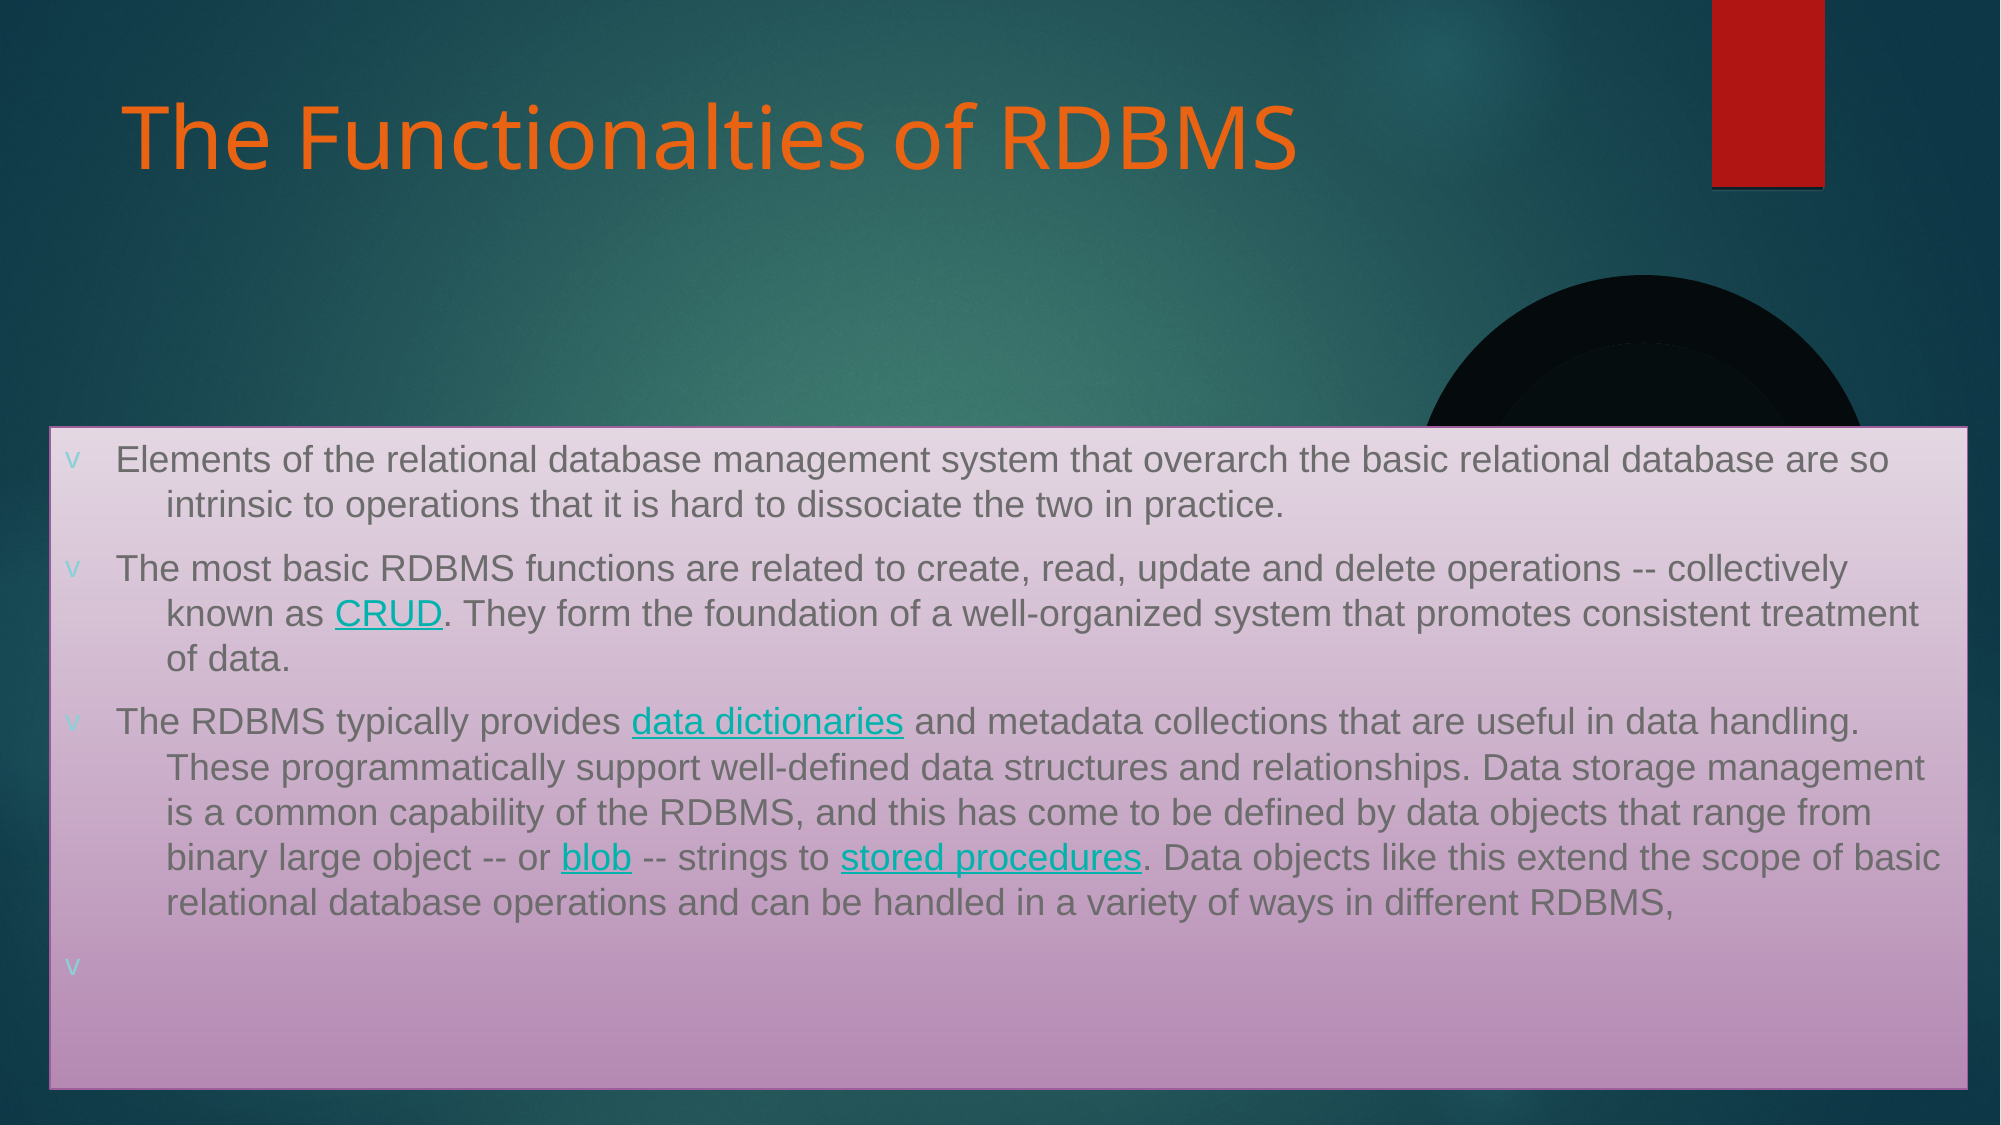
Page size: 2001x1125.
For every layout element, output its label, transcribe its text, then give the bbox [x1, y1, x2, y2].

list Elements of the relational database management system that overarch the basic relational database are so intrinsic to operations that it is hard to dissociate the two in practice. The most basic RDBMS functions are related to create, read, update and delete operations -- collectively known as CRUD. They form the foundation of a well-organized system that promotes consistent treatment of data. The RDBMS typically provides data dictionaries and metadata collections that are useful in data handling. These programmatically support well-defined data structures and relationships. Data storage management is a common capability of the RDBMS, and this has come to be defined by data objects that range from binary large object -- or blob -- strings to stored procedures. Data objects like this extend the scope of basic relational database operations and can be handled in a variety of ways in different RDBMS, [50, 427, 1968, 1090]
title The Functionalties of RDBMS [106, 74, 1649, 305]
